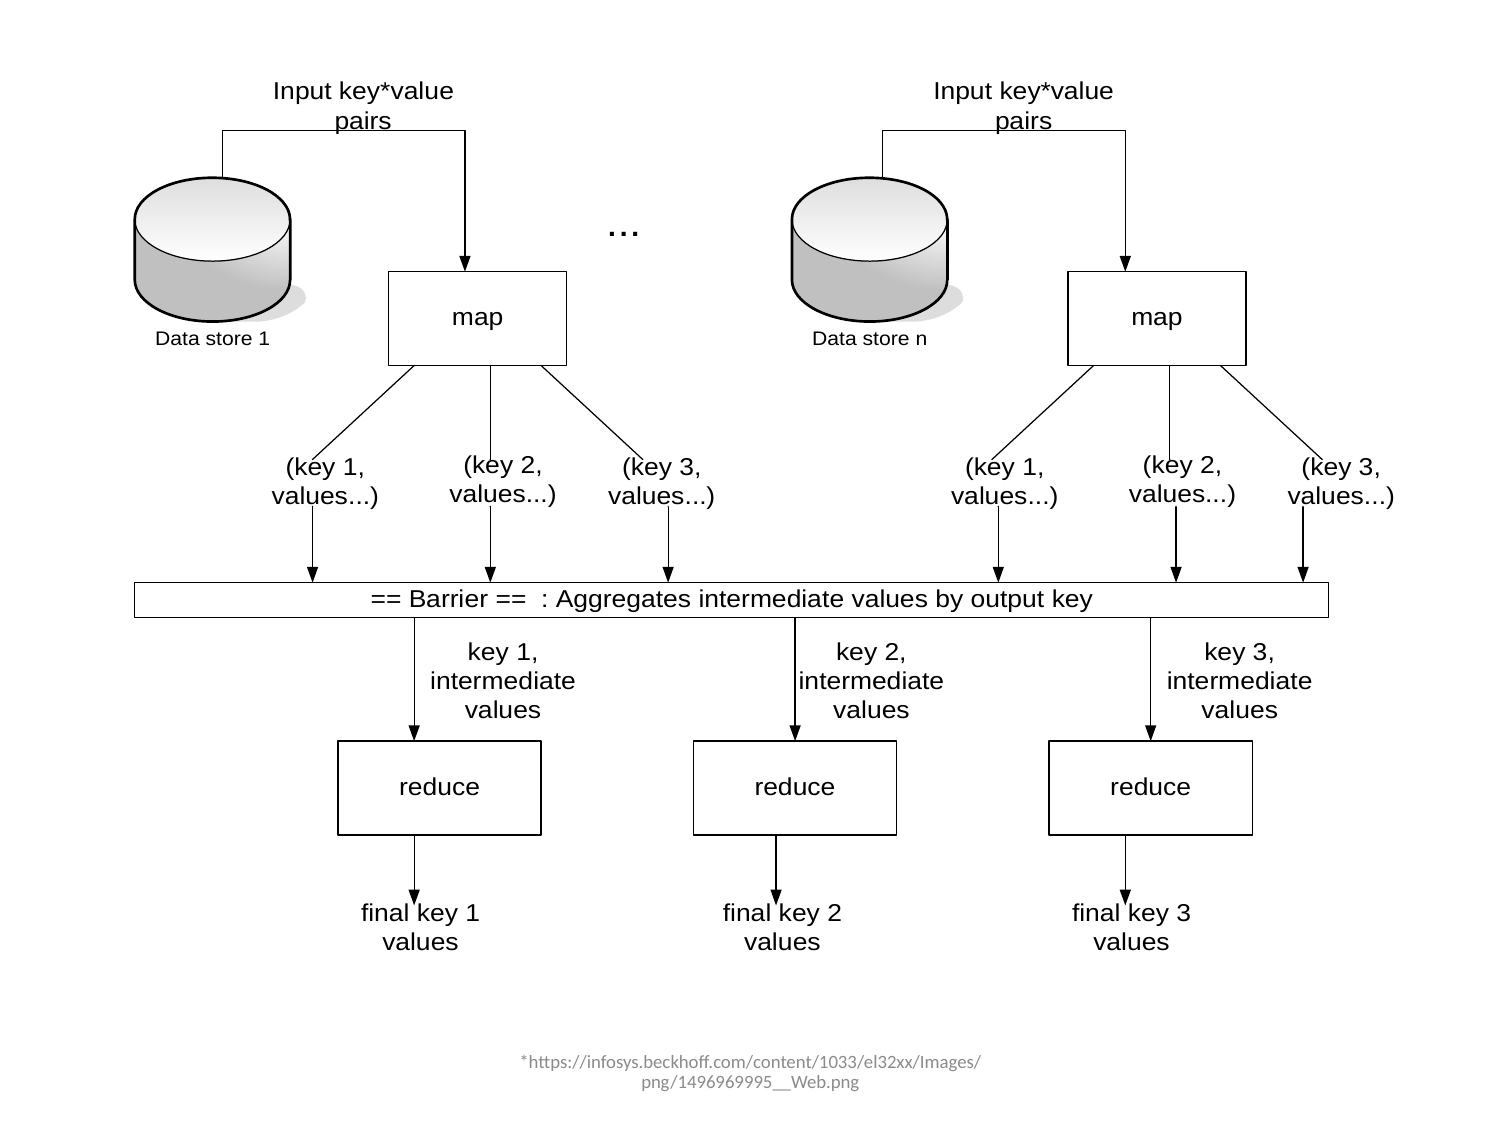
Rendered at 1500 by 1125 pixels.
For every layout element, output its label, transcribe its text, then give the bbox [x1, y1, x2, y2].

chart [131, 72, 1397, 961]
footer *https://infosys.beckhoff.com/content/1033/el32xx/Images/png/1496969995__Web.png [496, 1042, 1004, 1103]
